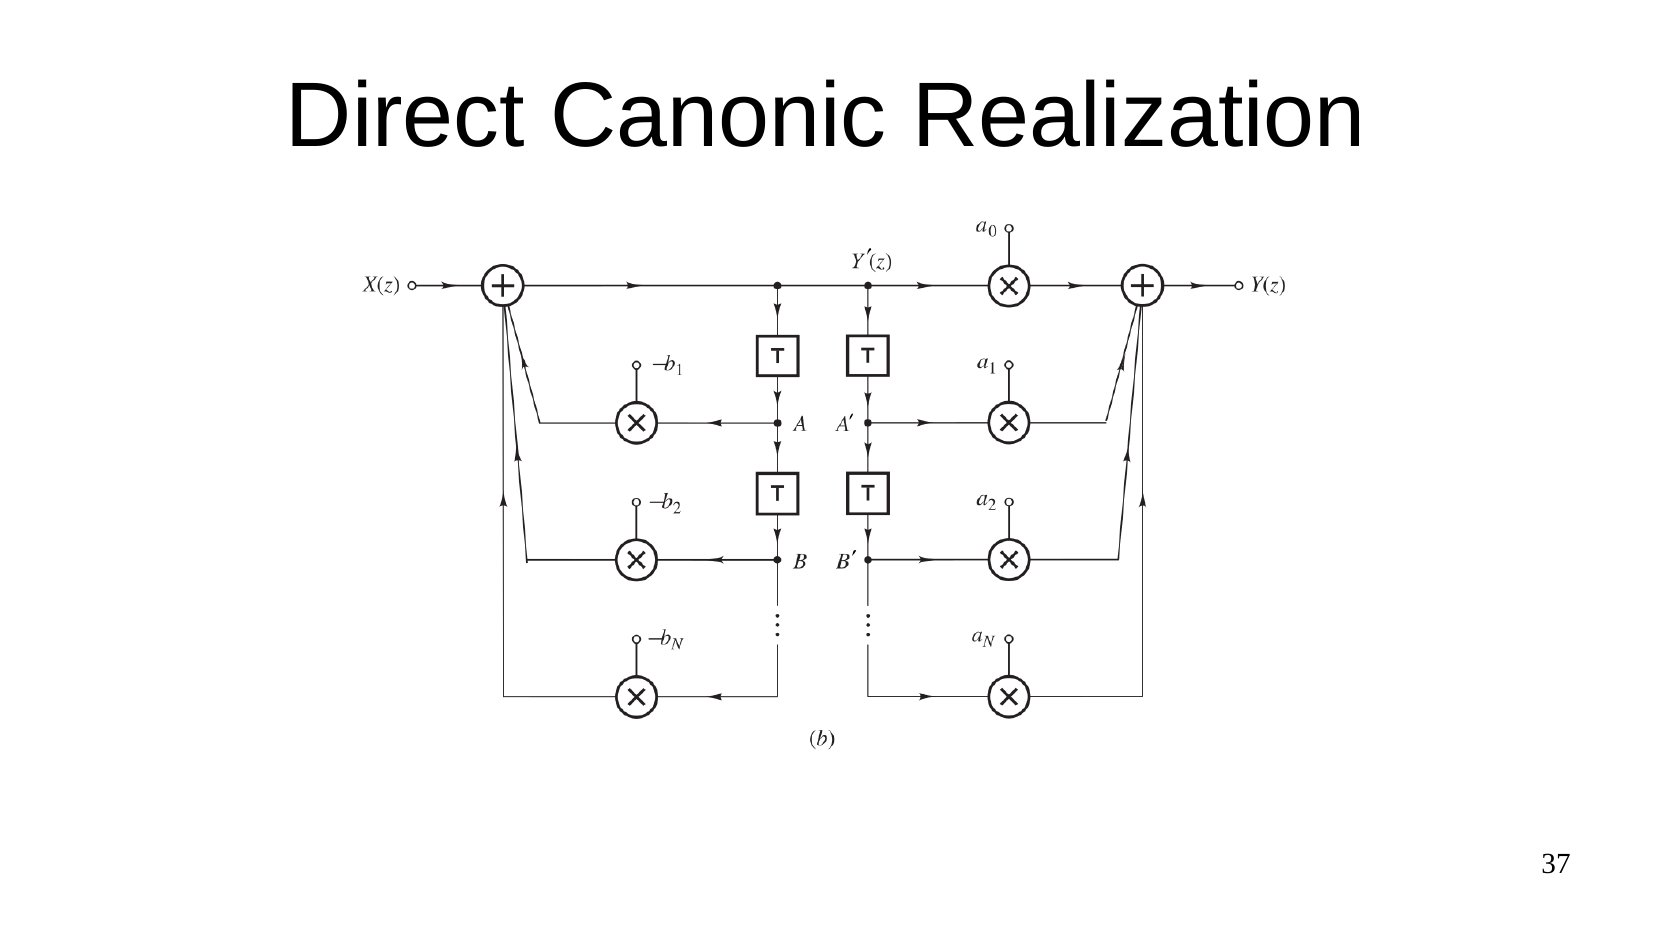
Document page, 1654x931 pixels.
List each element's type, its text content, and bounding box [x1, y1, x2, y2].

picture [353, 217, 1300, 758]
title Direct Canonic Realization [82, 37, 1571, 193]
